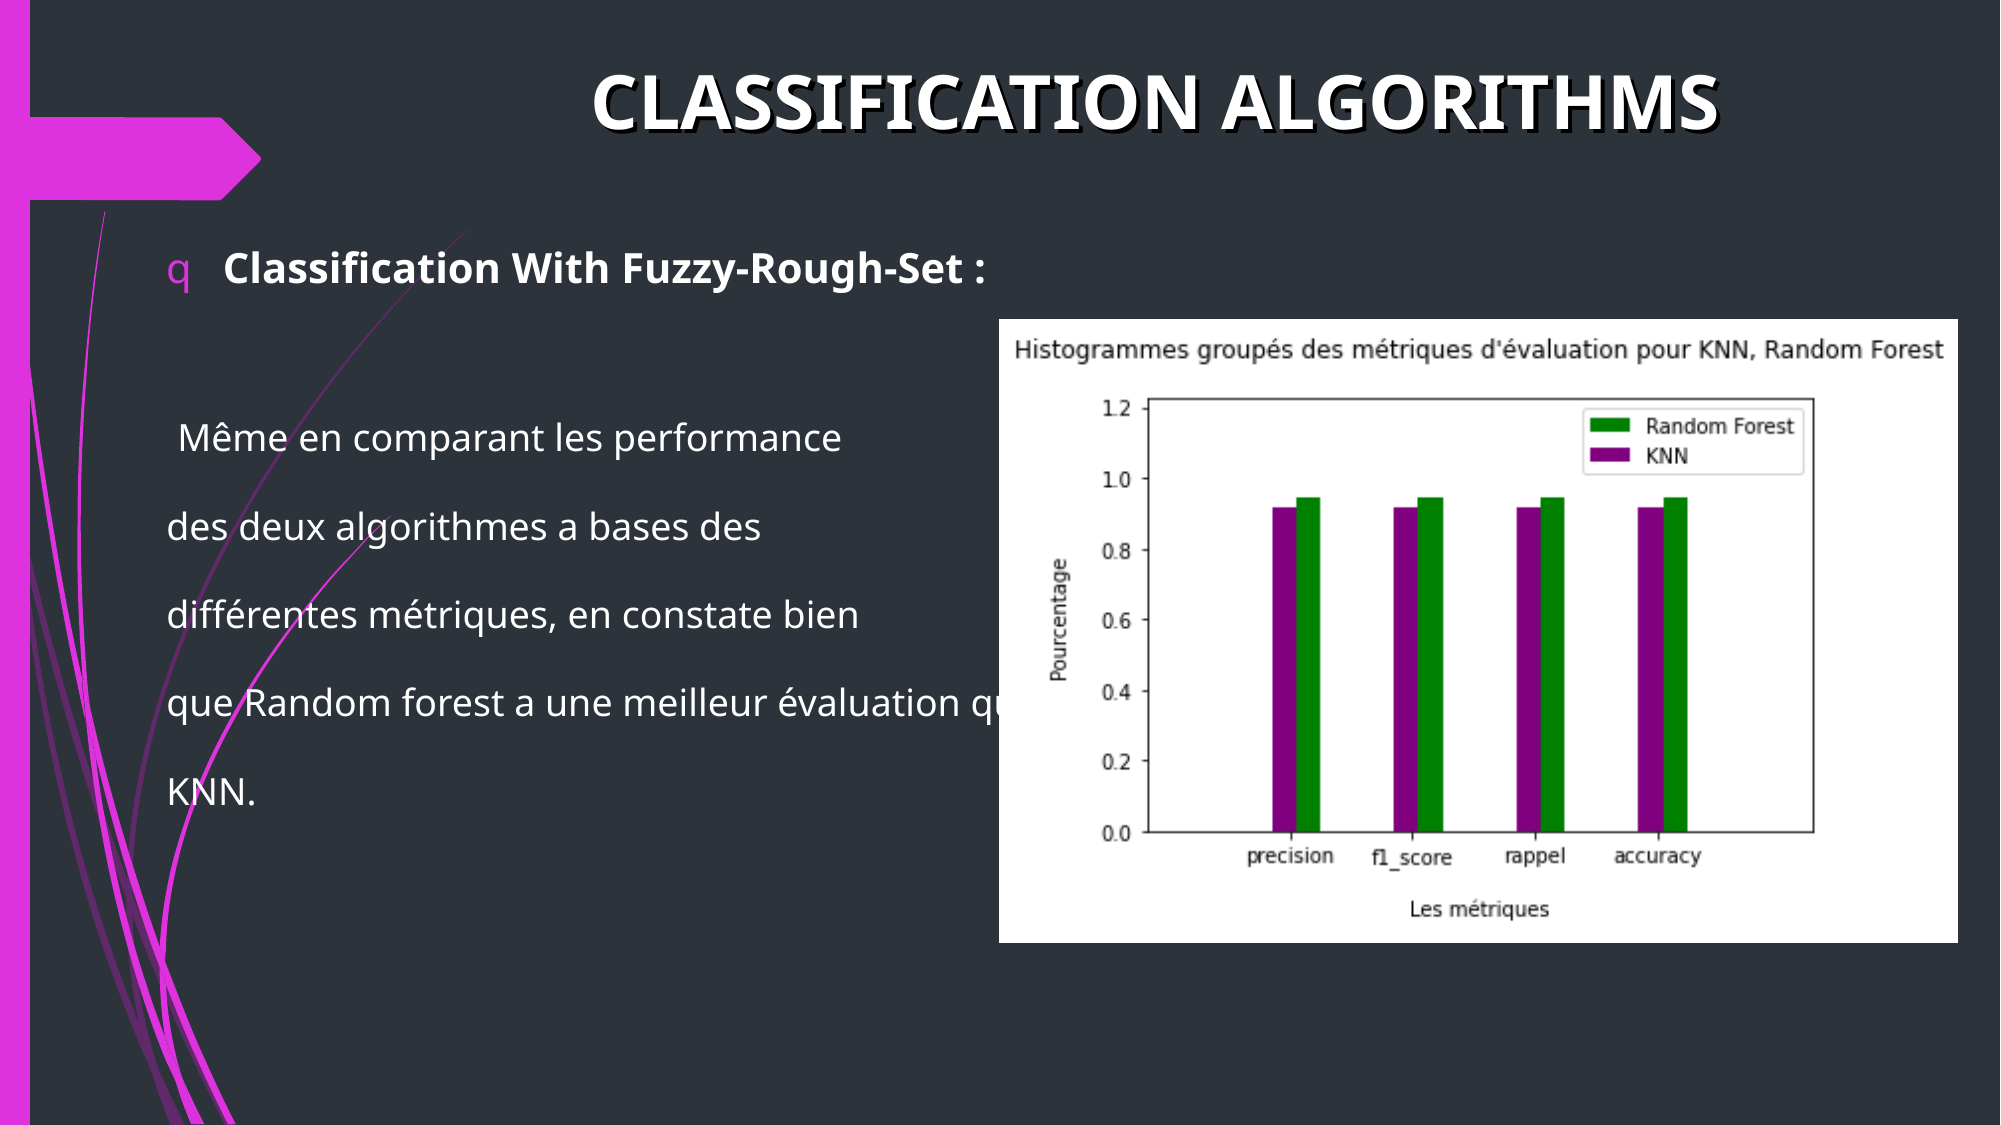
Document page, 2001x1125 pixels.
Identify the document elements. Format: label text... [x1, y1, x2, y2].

list Classification With Fuzzy-Rough-Set : Même en comparant les performance des deux algorithmes a bases des différentes métriques, en constate bien que Random forest a une meilleur évaluation que KNN. [151, 234, 1887, 970]
picture [999, 319, 1958, 943]
title CLASSIFICATION ALGORITHMS [424, 46, 1887, 156]
